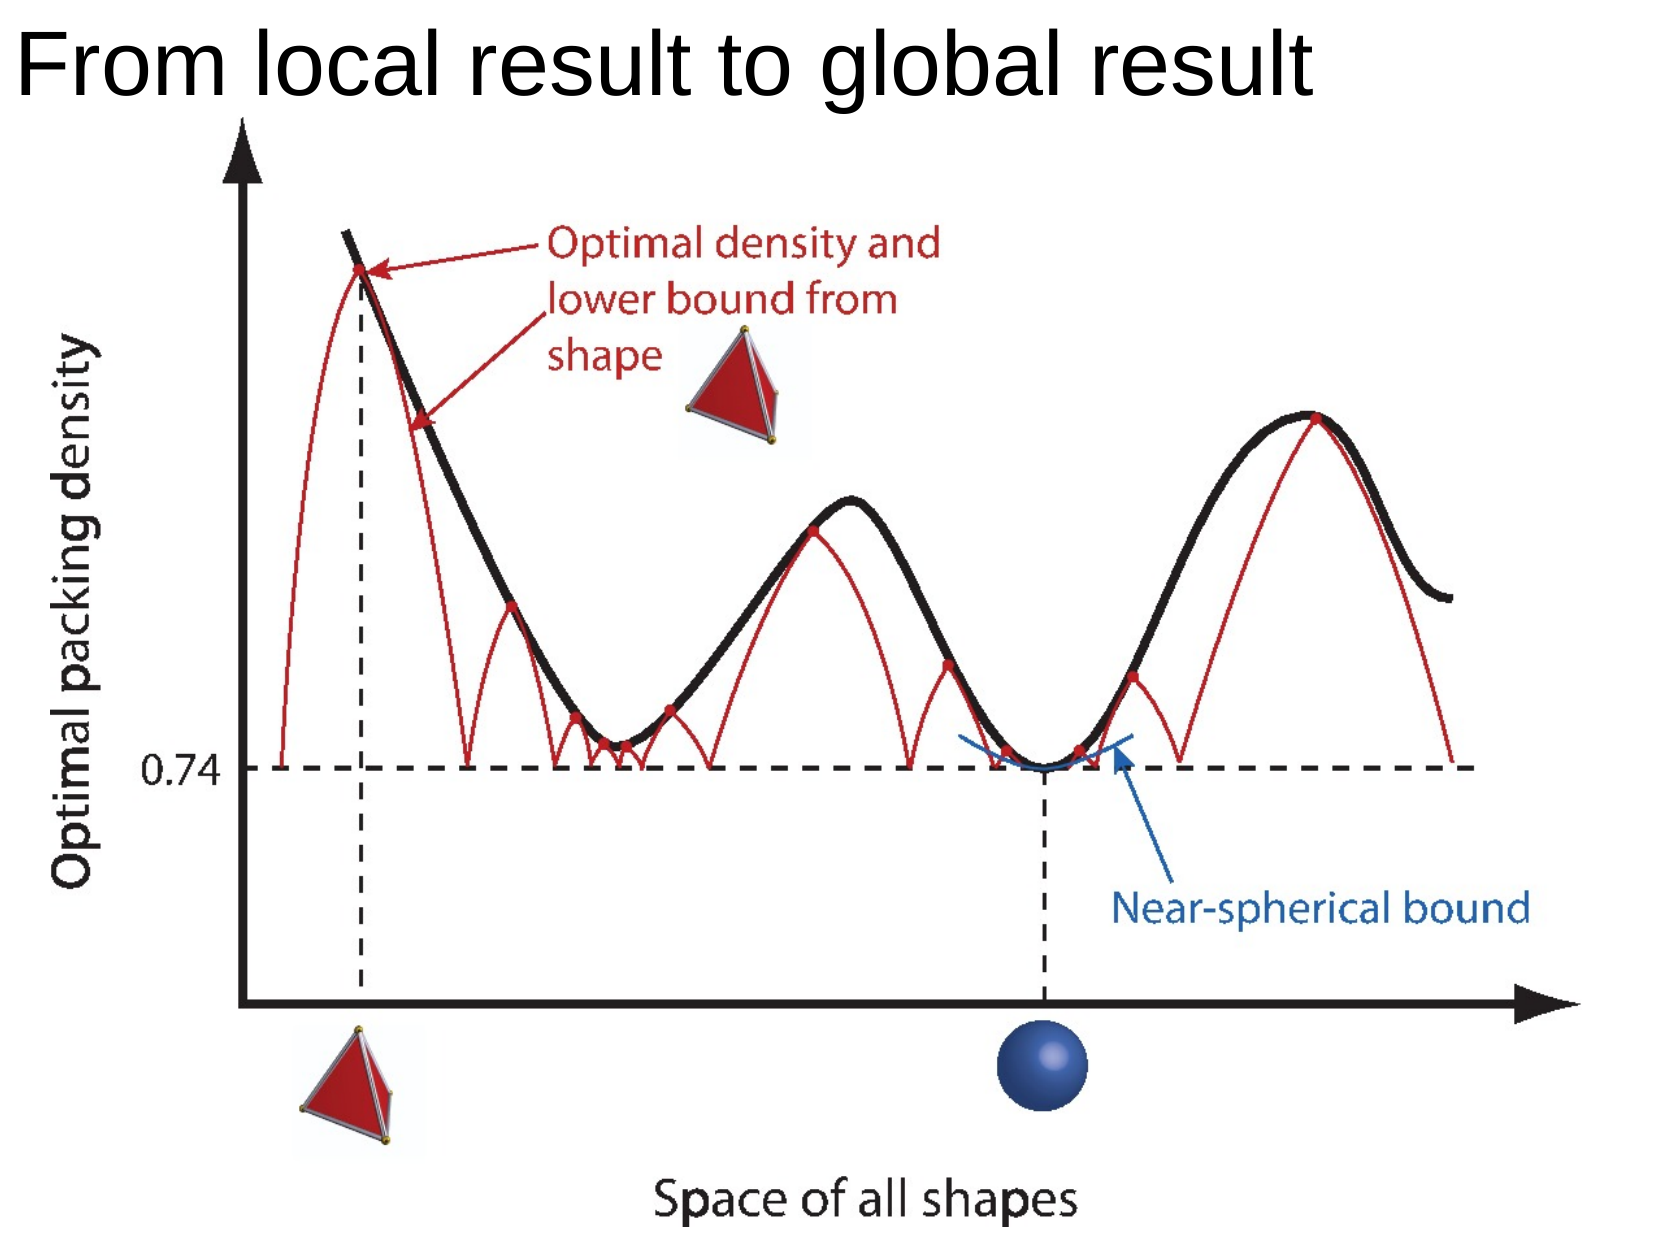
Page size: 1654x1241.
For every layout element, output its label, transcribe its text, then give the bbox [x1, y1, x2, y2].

picture [50, 116, 1582, 1227]
text_box From local result to global result [0, 5, 1561, 123]
